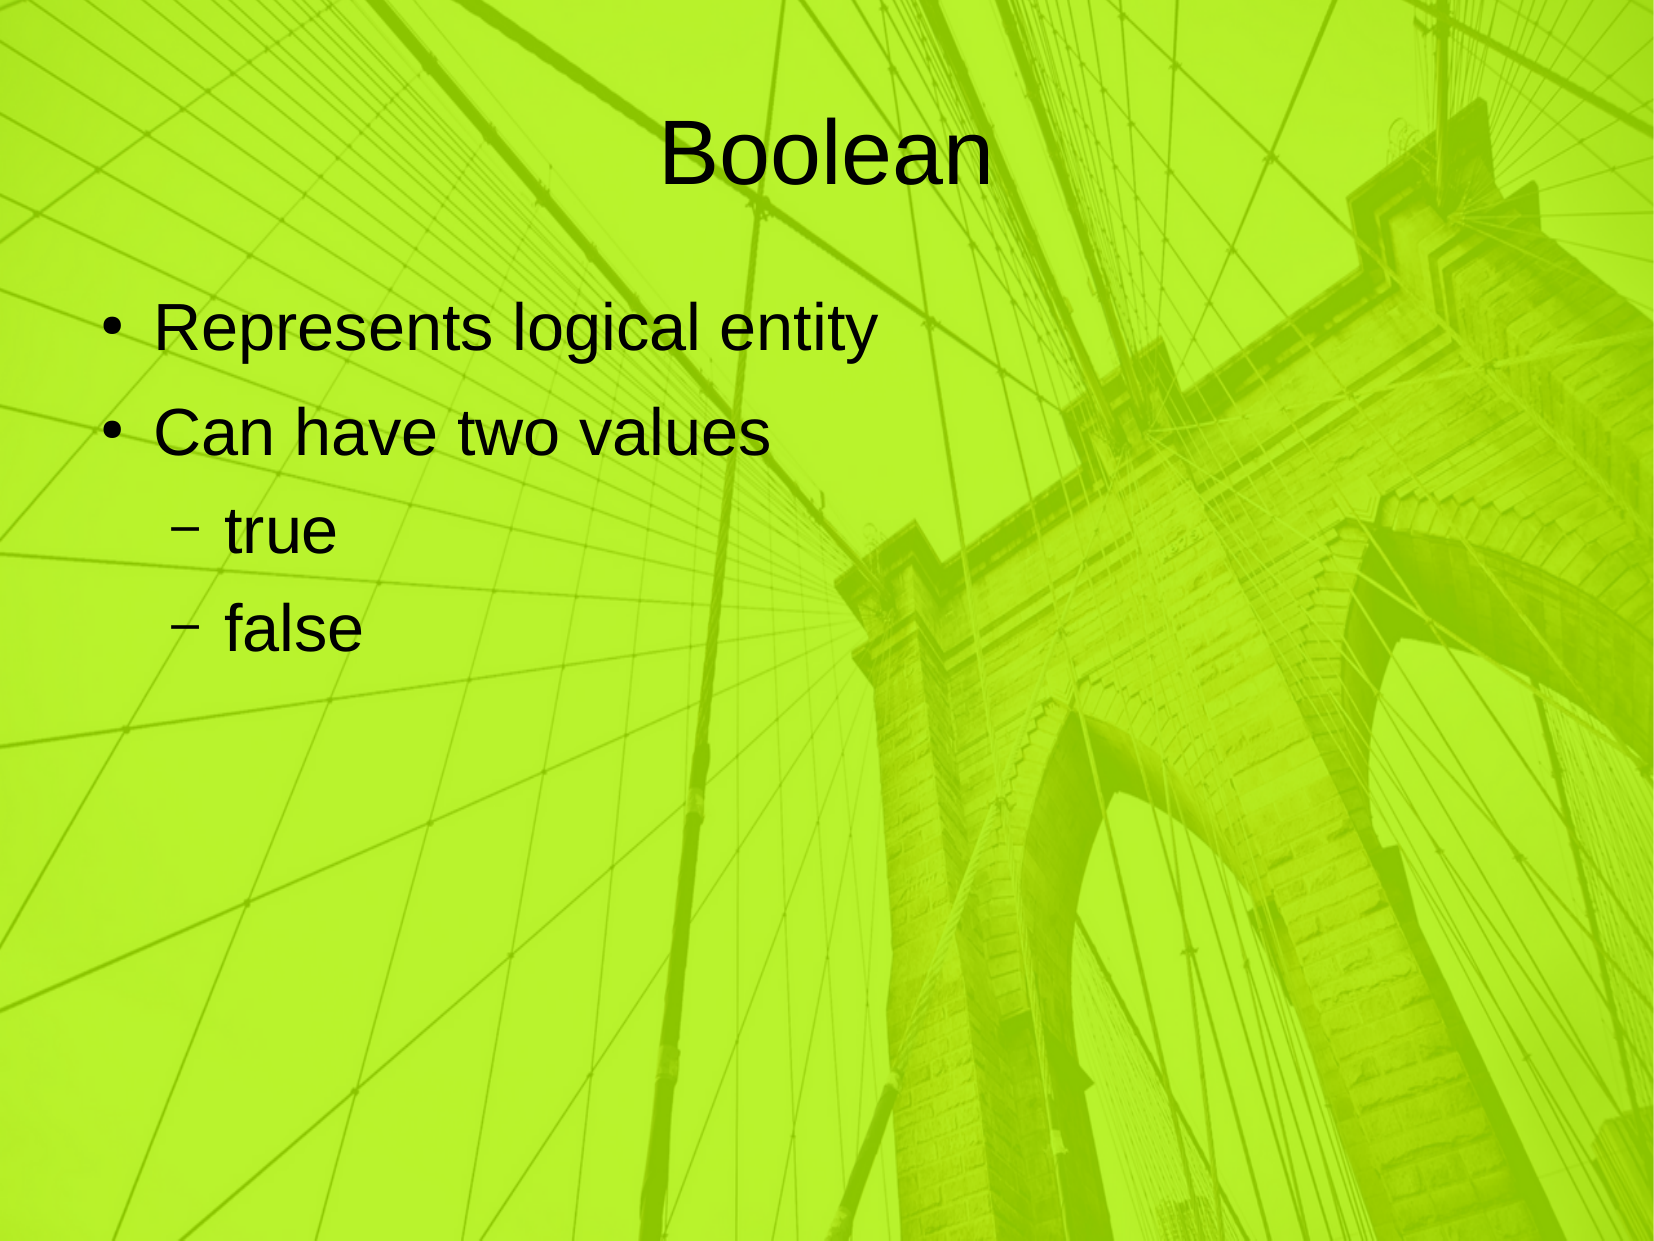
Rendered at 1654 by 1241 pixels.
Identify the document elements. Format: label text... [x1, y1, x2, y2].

list Represents logical entity Can have two values true false [82, 290, 1571, 1010]
picture [0, 0, 1654, 1241]
title Boolean [82, 49, 1571, 257]
